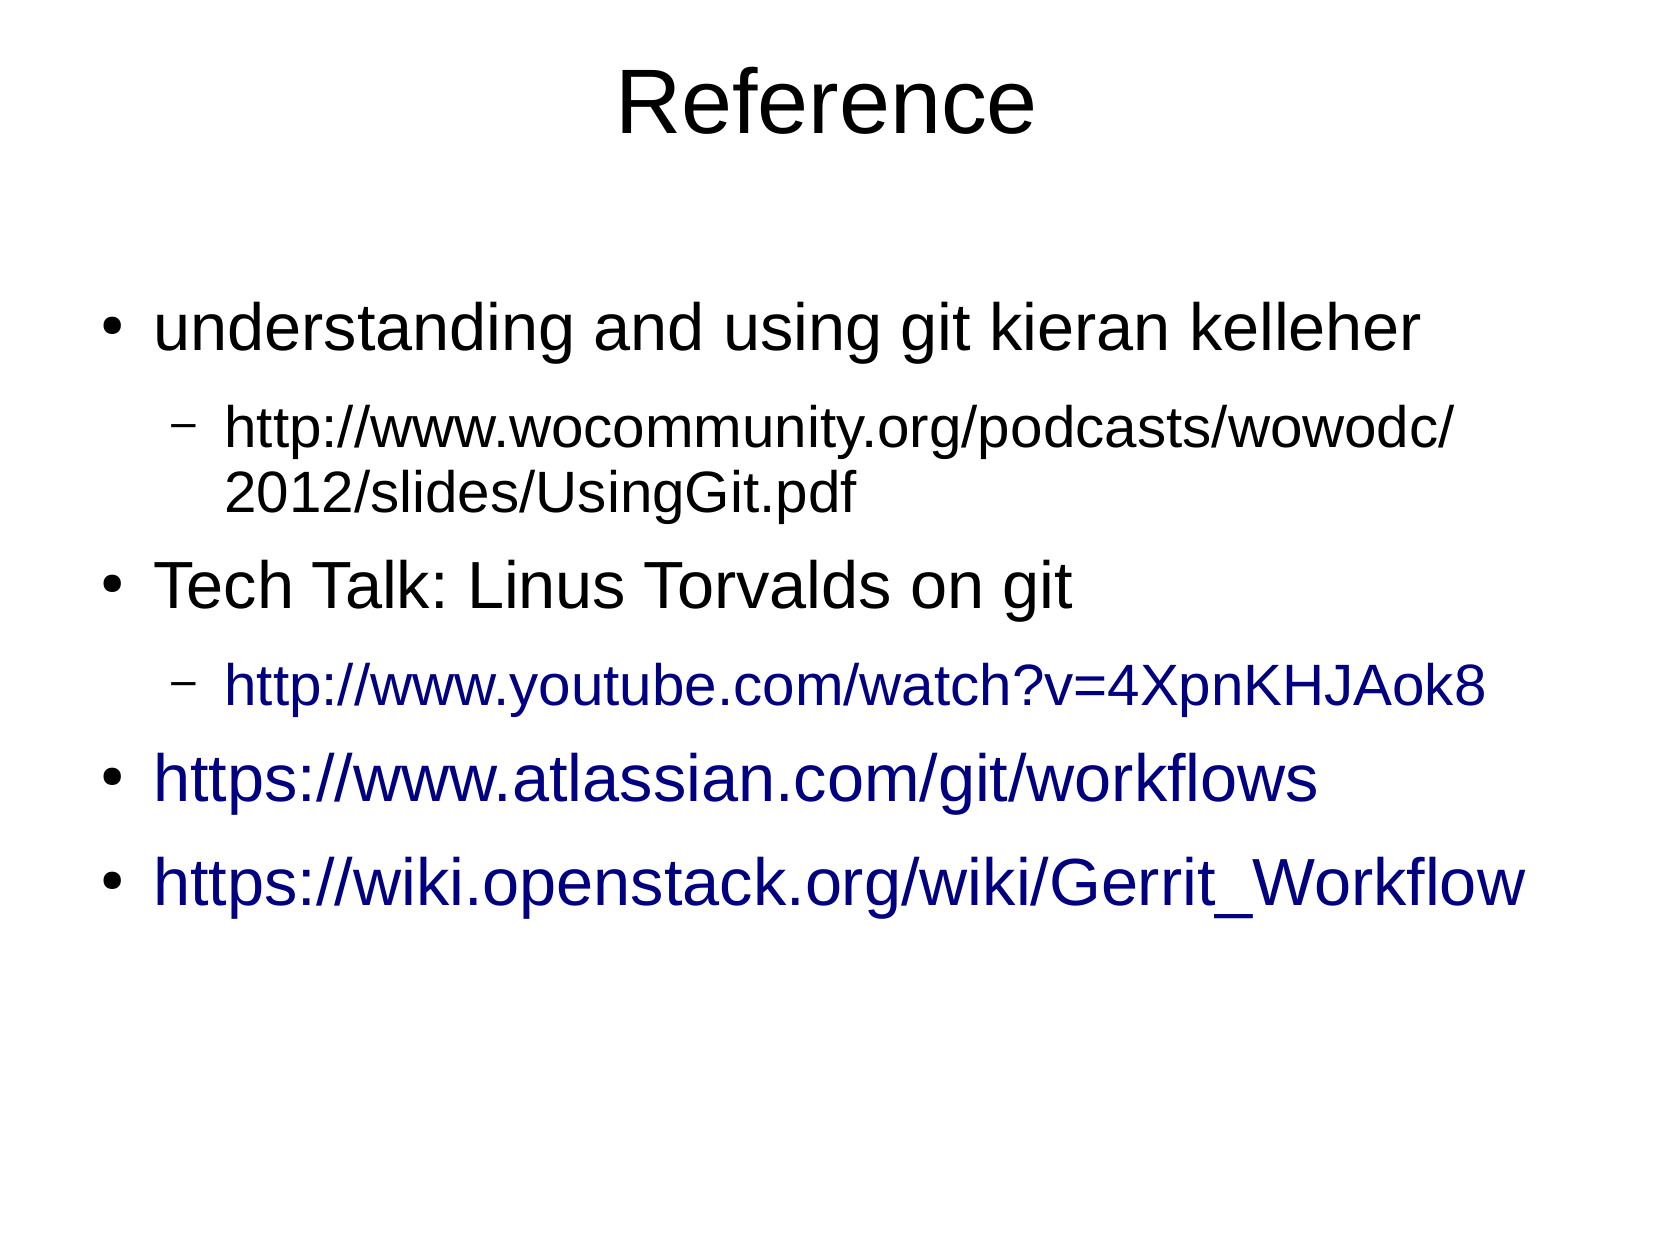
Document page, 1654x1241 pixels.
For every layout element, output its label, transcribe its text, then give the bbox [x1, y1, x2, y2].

list understanding and using git kieran kelleher http://www.wocommunity.org/podcasts/wowodc/2012/slides/UsingGit.pdf Tech Talk: Linus Torvalds on git http://www.youtube.com/watch?v=4XpnKHJAok8 https://www.atlassian.com/git/workflows https://wiki.openstack.org/wiki/Gerrit_Workflow [82, 290, 1538, 1010]
title Reference [82, 49, 1571, 257]
